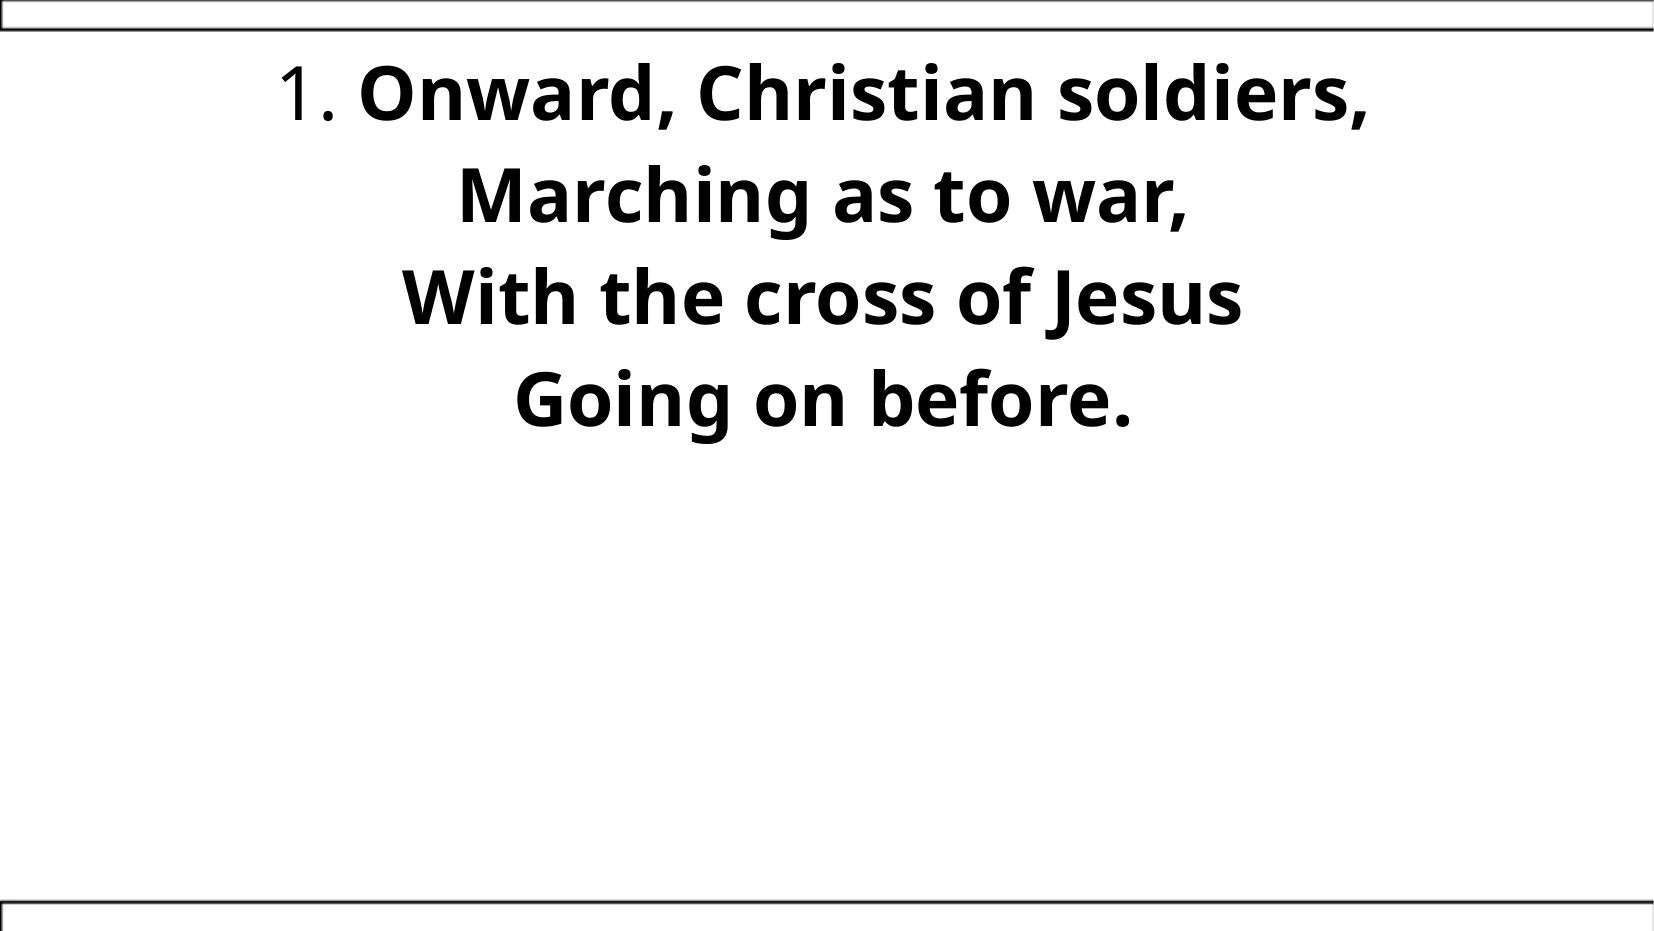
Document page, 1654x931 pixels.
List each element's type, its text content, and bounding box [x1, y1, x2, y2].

text_box 1. Onward, Christian soldiers, Marching as to war, With the cross of Jesus Going on before. [103, 32, 1544, 447]
picture [0, 0, 1654, 931]
